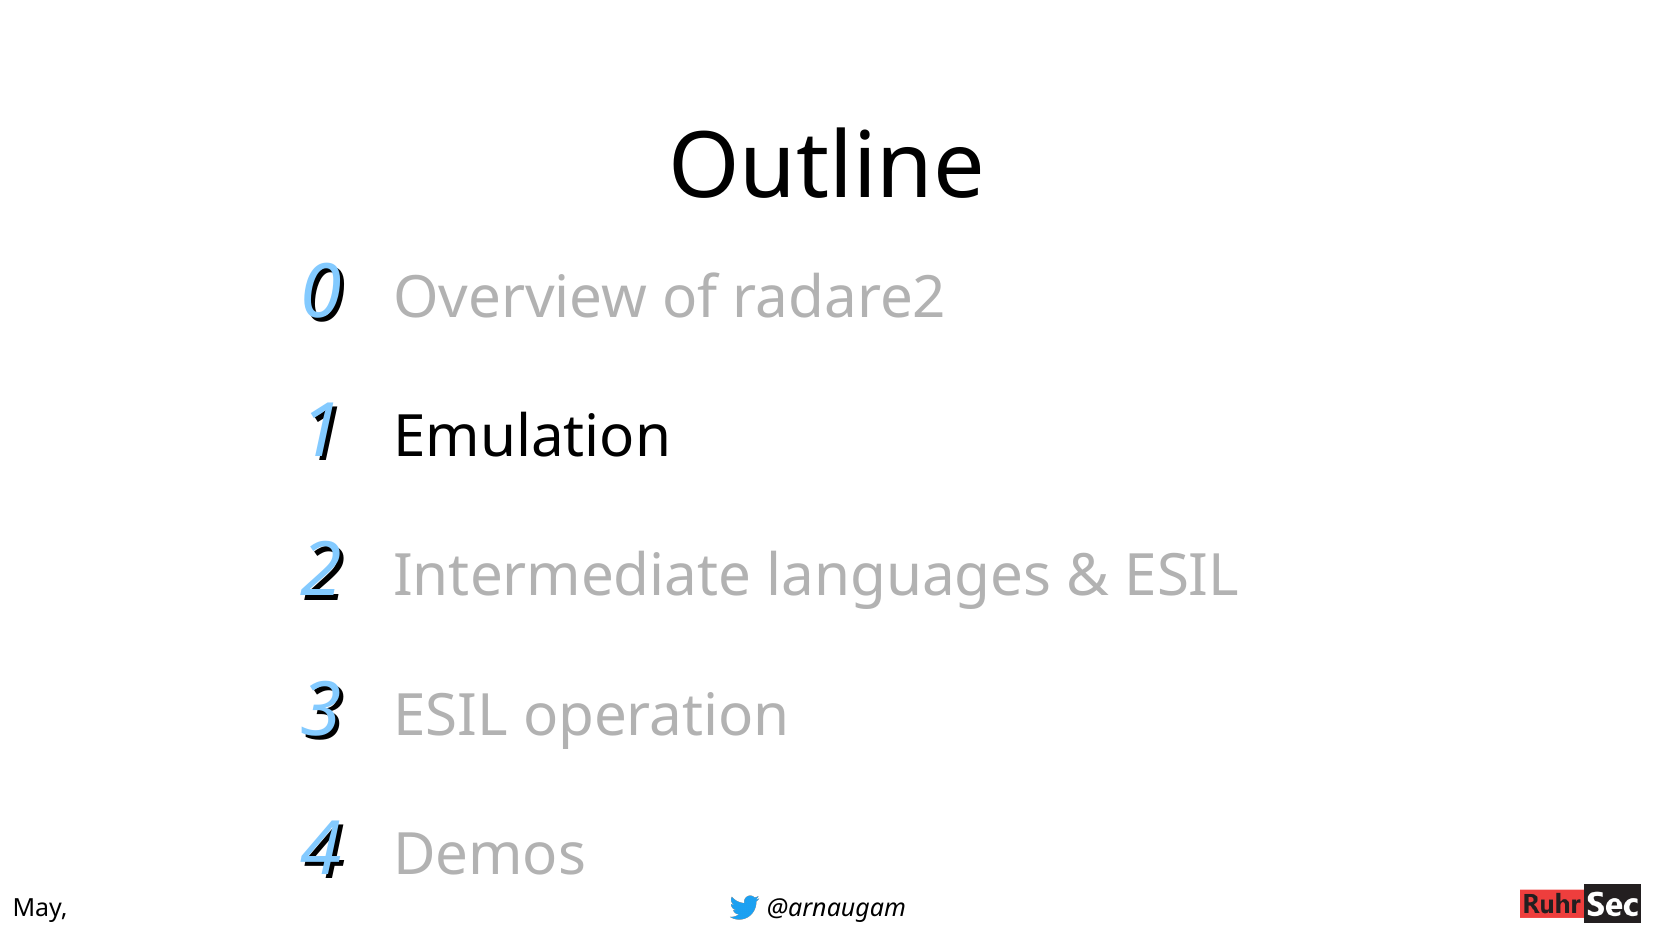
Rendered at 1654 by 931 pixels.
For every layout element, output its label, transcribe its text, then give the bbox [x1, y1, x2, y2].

picture [721, 884, 768, 931]
title Outline [82, 84, 1571, 240]
picture [1520, 884, 1641, 923]
list 0 Overview of radare2 1 Emulation 2 Intermediate languages & ESIL 3 ESIL operation 4 Demos [300, 210, 1351, 751]
